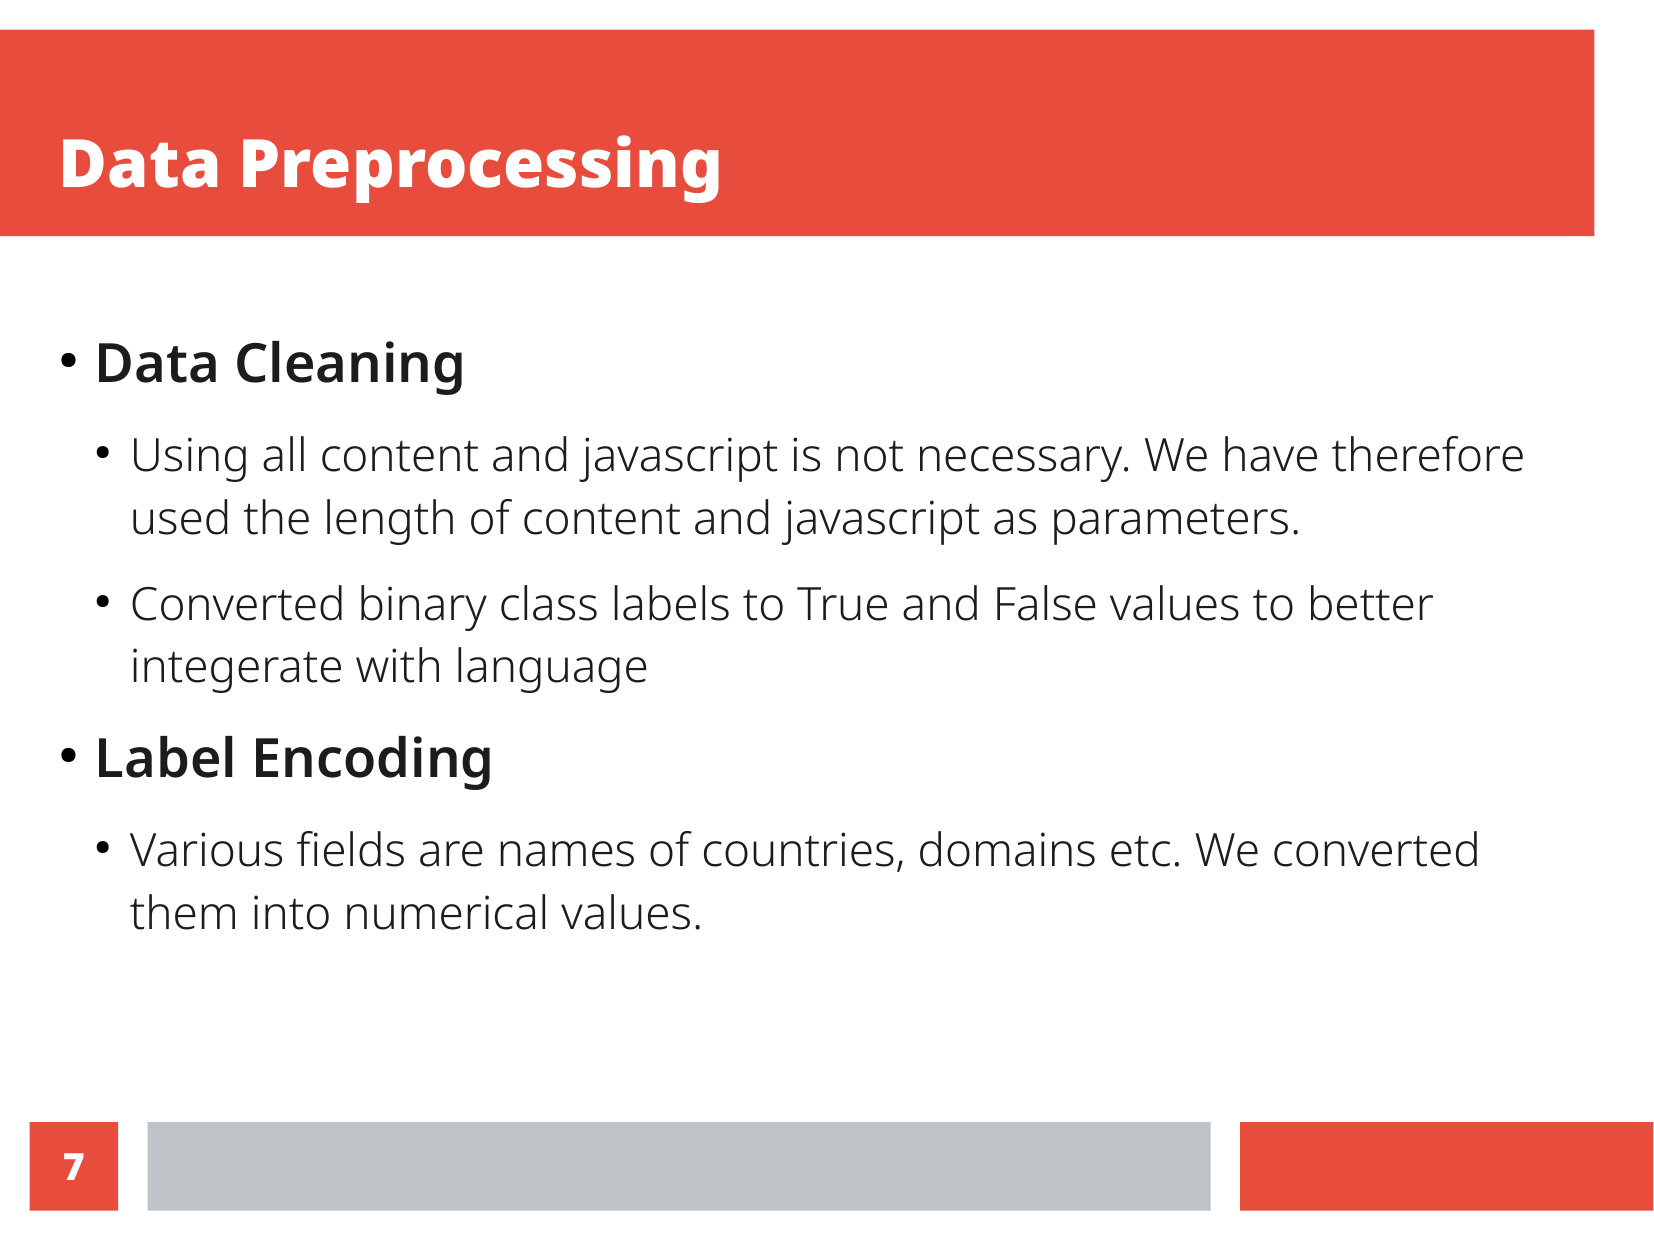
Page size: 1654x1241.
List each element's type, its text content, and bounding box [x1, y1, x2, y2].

list Data Cleaning Using all content and javascript is not necessary. We have therefore used the length of content and javascript as parameters. Converted binary class labels to True and False values to better integerate with language Label Encoding Various fields are names of countries, domains etc. We converted them into numerical values. [59, 324, 1565, 1093]
title Data Preprocessing [59, 59, 1595, 207]
